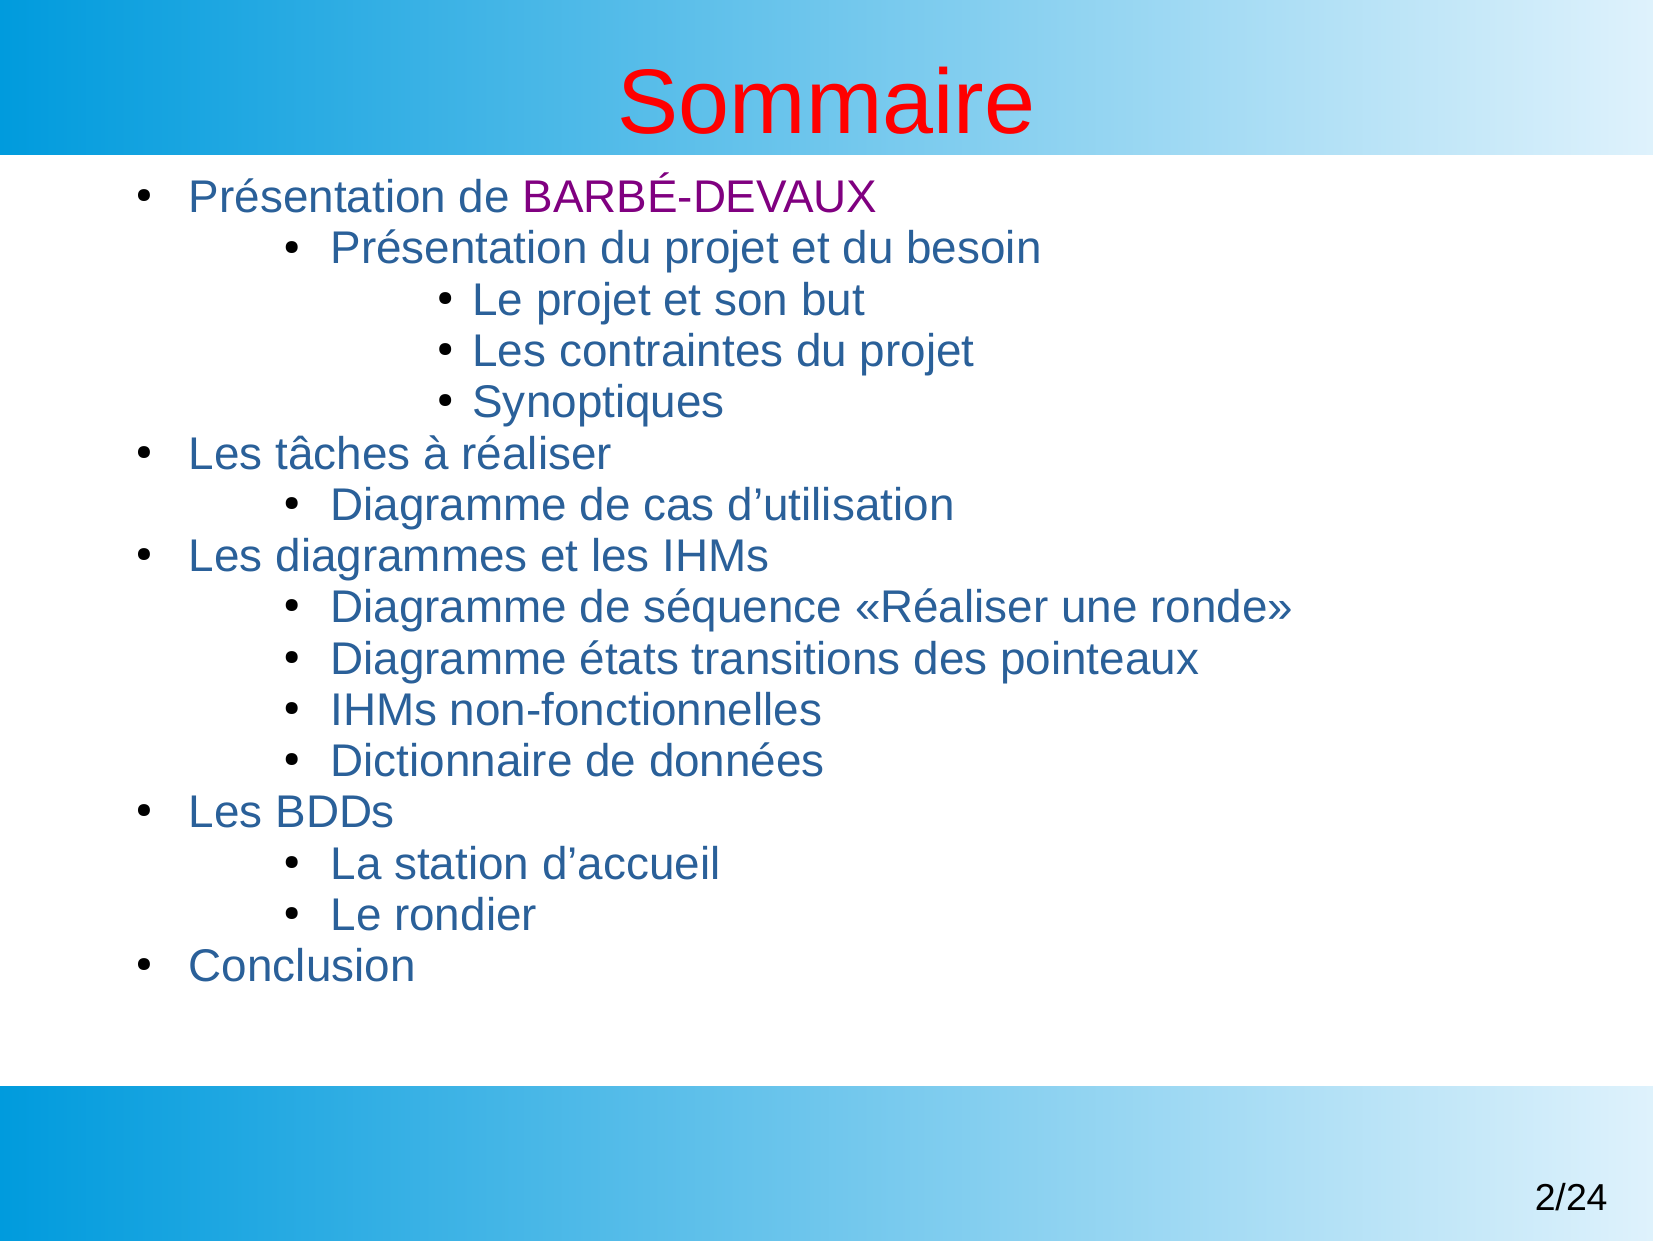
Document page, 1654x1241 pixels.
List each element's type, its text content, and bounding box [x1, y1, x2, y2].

title Sommaire [82, 49, 1571, 155]
list Présentation de BARBÉ-DEVAUX Présentation du projet et du besoin Le projet et son but Les contraintes du projet Synoptiques Les tâches à réaliser Diagramme de cas d’utilisation Les diagrammes et les IHMs Diagramme de séquence «Réaliser une ronde» Diagramme états transitions des pointeaux IHMs non-fonctionnelles Dictionnaire de données Les BDDs La station d’accueil Le rondier Conclusion [118, 171, 1583, 1211]
text_box <numéro>/24 [1520, 1169, 1654, 1240]
